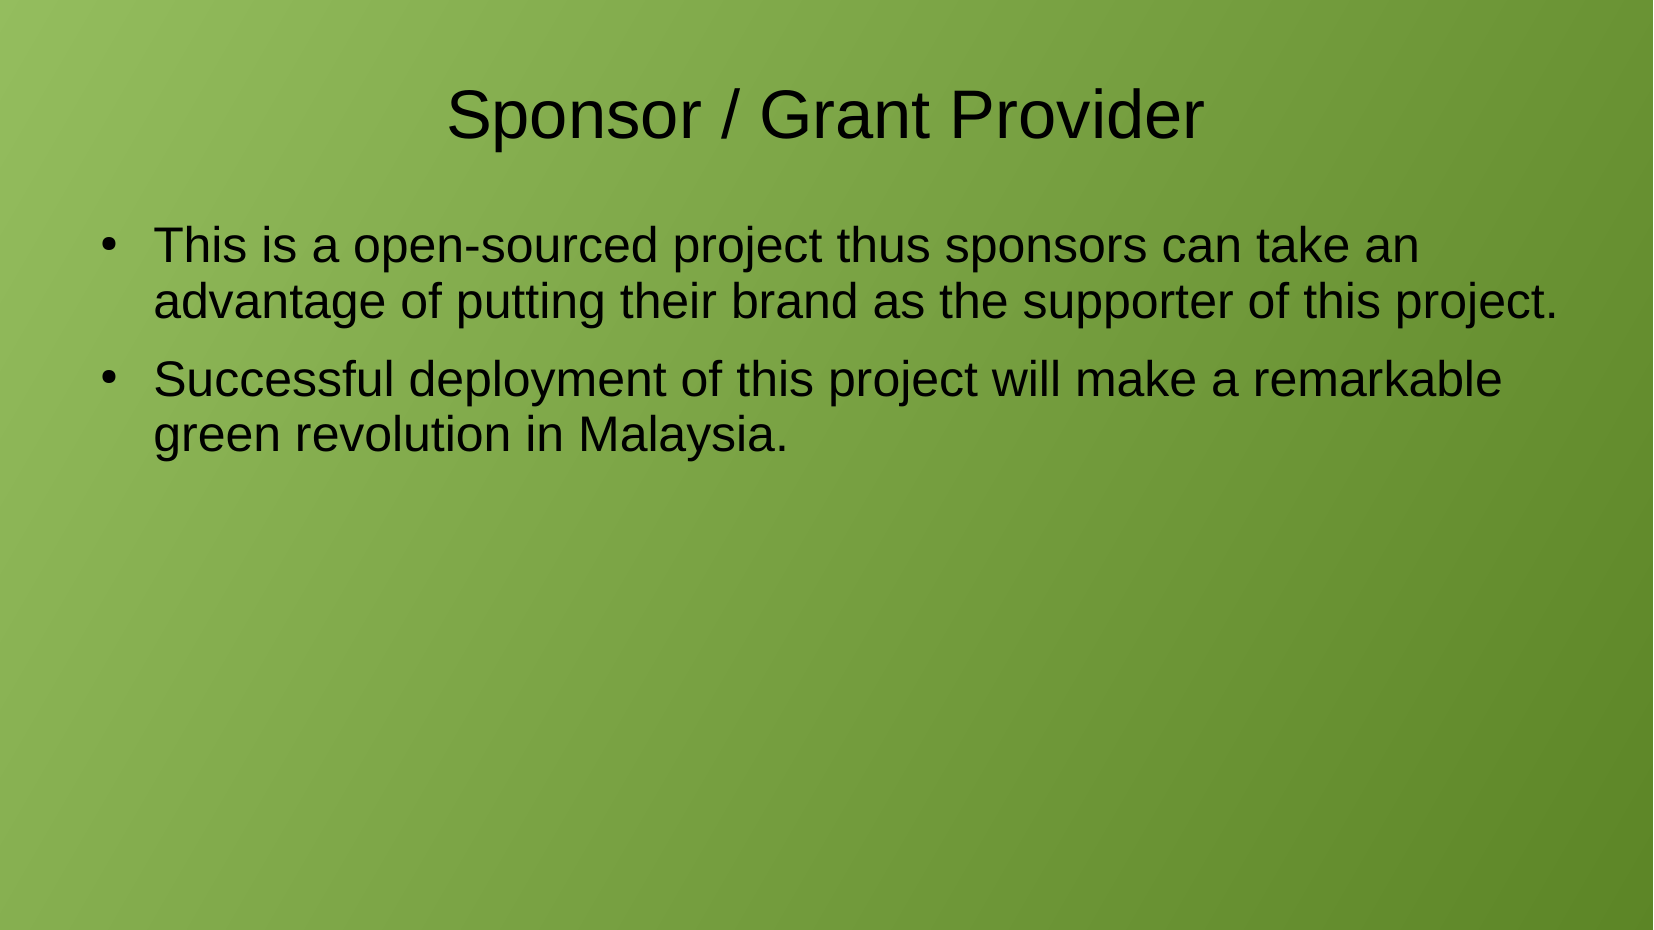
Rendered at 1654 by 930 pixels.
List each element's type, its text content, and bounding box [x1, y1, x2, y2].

list This is a open-sourced project thus sponsors can take an advantage of putting their brand as the supporter of this project. Successful deployment of this project will make a remarkable green revolution in Malaysia. [82, 217, 1571, 757]
title Sponsor / Grant Provider [82, 36, 1571, 193]
